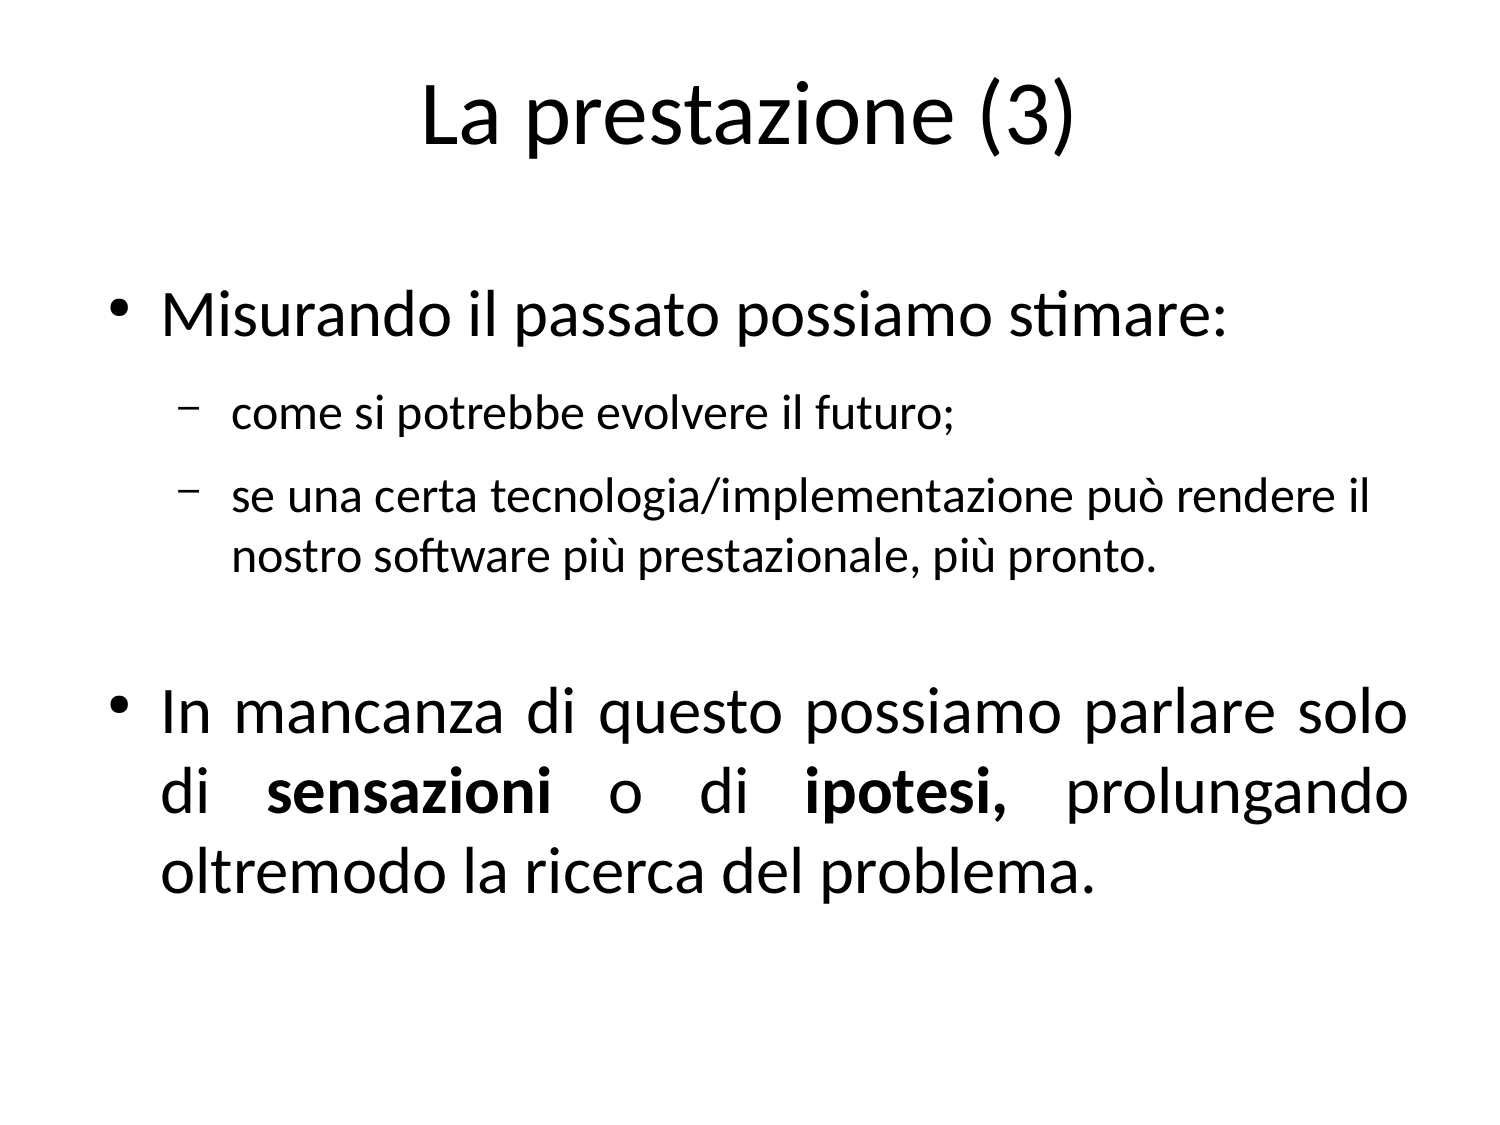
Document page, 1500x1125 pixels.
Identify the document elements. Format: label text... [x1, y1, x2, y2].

title La prestazione (3) [75, 45, 1425, 233]
list Misurando il passato possiamo stimare: come si potrebbe evolvere il futuro; se una certa tecnologia/implementazione può rendere il nostro software più prestazionale, più pronto. In mancanza di questo possiamo parlare solo di sensazioni o di ipotesi, prolungando oltremodo la ricerca del problema. [75, 262, 1425, 1005]
